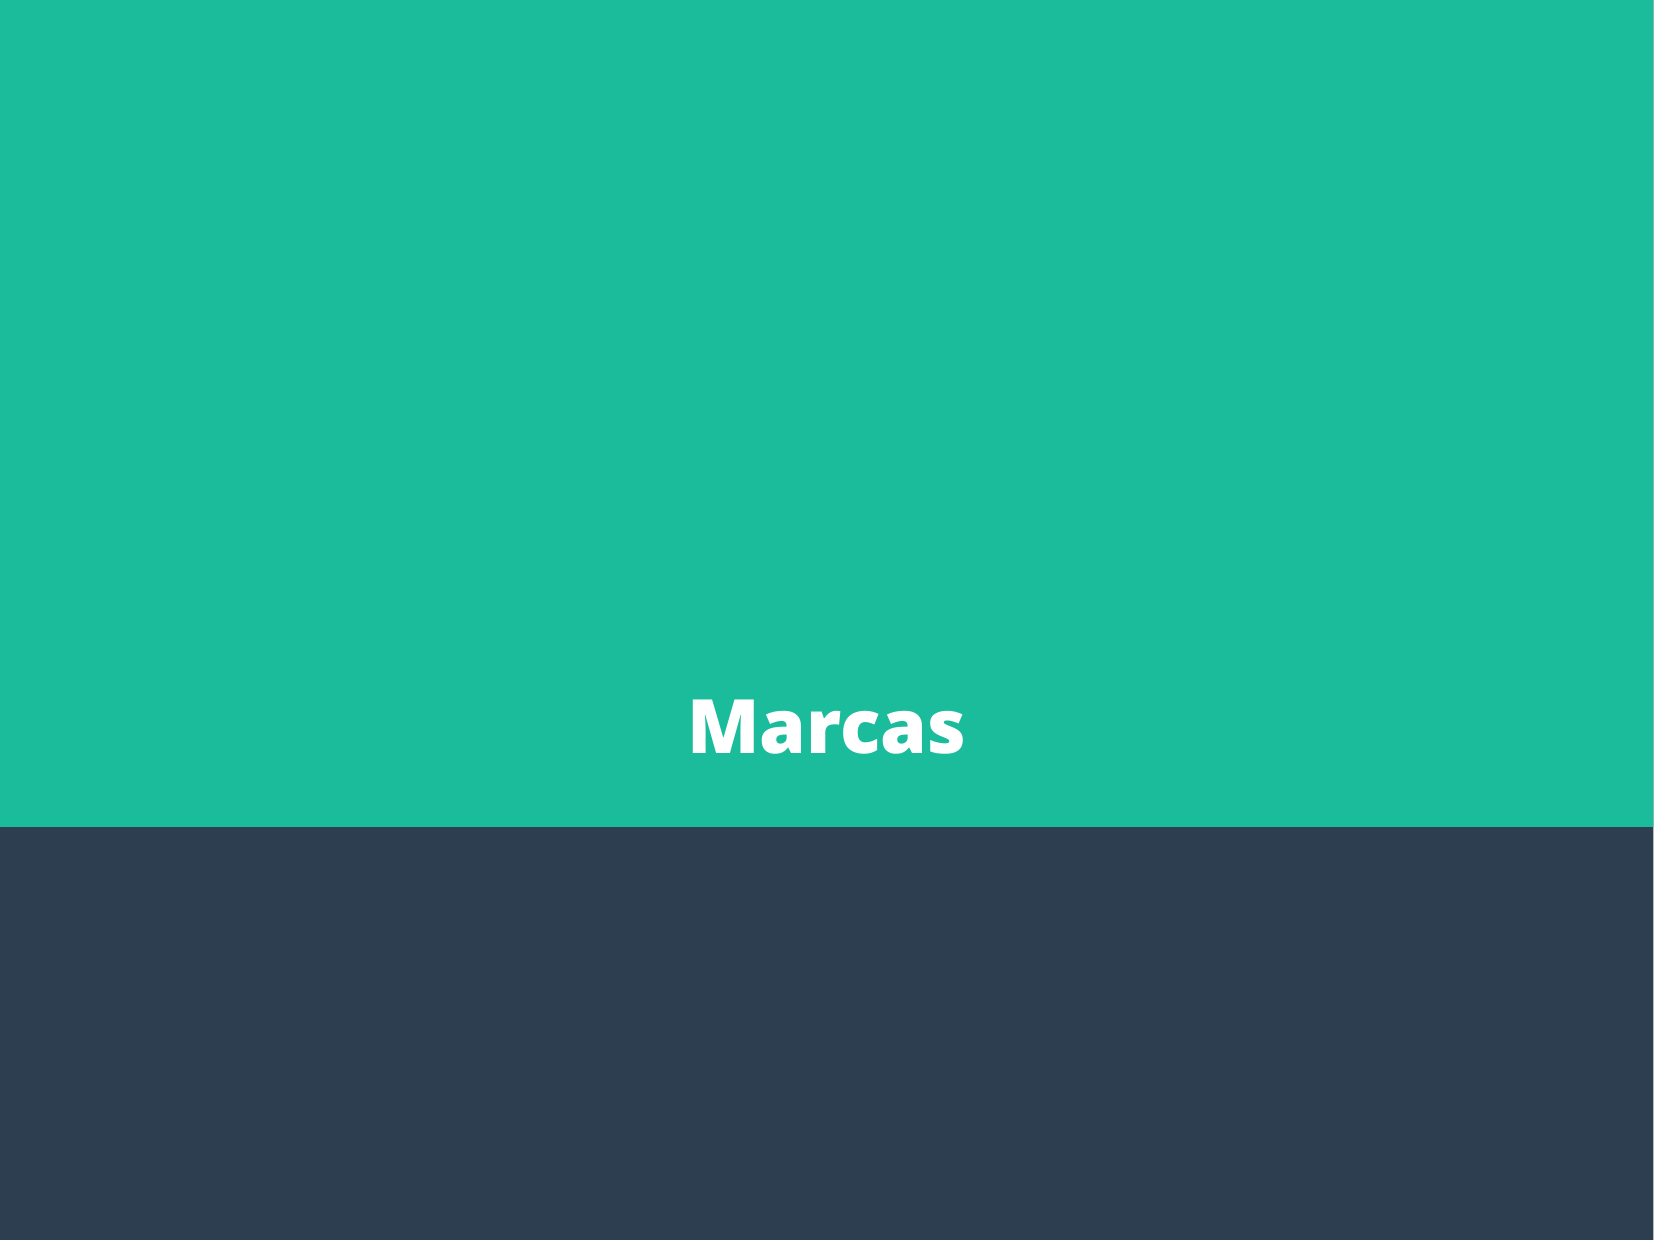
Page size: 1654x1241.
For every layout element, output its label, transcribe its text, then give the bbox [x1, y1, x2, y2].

title Marcas [59, 620, 1595, 778]
